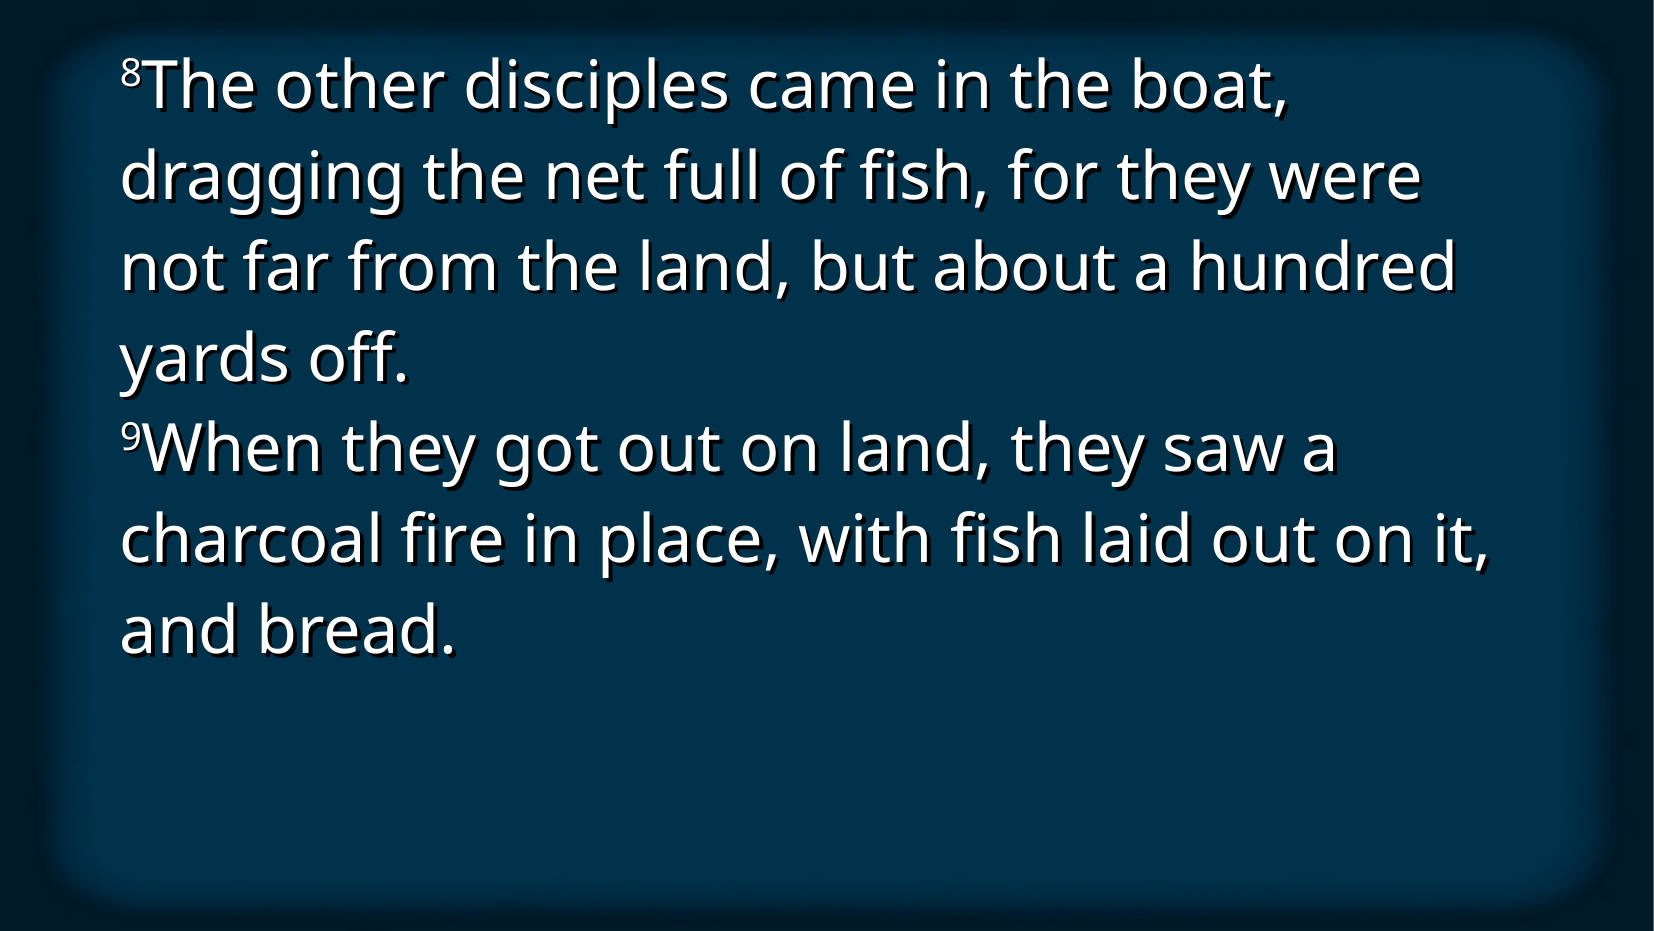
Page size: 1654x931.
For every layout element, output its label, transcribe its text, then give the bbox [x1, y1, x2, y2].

picture [0, 0, 1654, 931]
text_box 8The other disciples came in the boat, dragging the net full of fish, for they were not far from the land, but about a hundred yards off. 9When they got out on land, they saw a charcoal fire in place, with fish laid out on it, and bread. [105, 30, 1561, 489]
